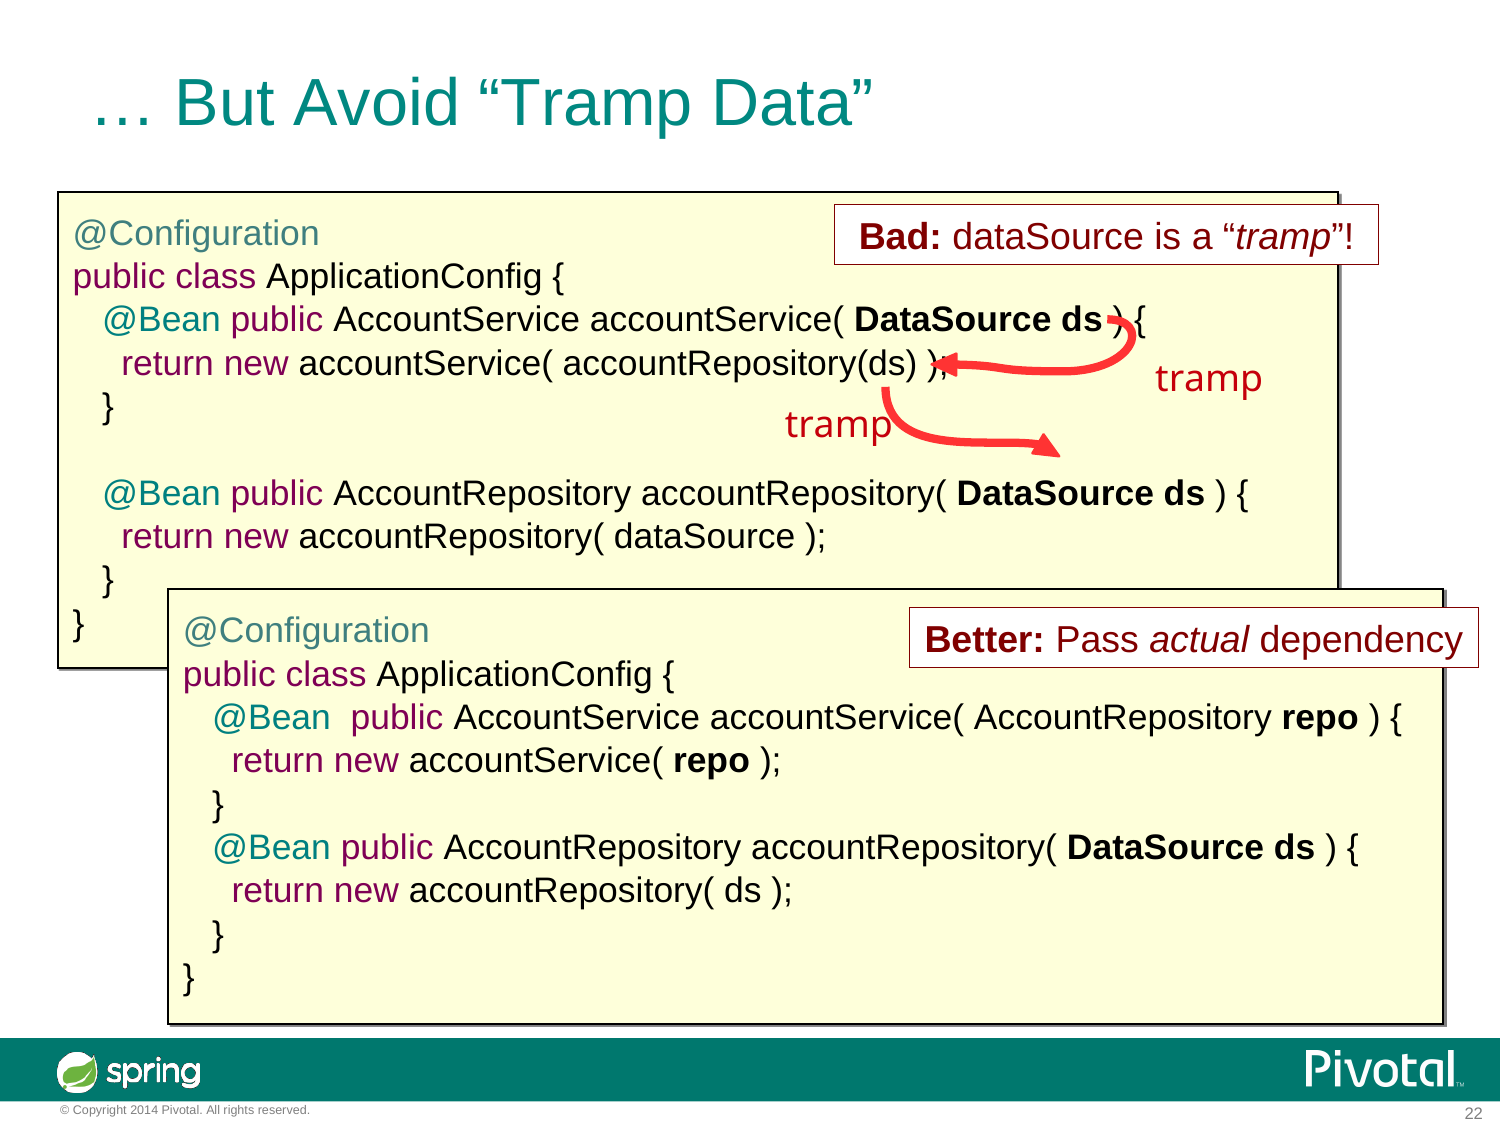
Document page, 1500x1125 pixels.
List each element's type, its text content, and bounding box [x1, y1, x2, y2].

picture [1306, 1050, 1464, 1087]
text_box @Configuration public class ApplicationConfig { @Bean public AccountService accountService( DataSource ds ) { return new accountService( accountRepository(ds) ); } @Bean public AccountRepository accountRepository( DataSource ds ) { return new accountRepository( dataSource ); } } [57, 192, 1339, 668]
picture [32, 1041, 210, 1103]
text_box @Configuration public class ApplicationConfig { @Bean public AccountService accountService( AccountRepository repo ) { return new accountService( repo ); } @Bean public AccountRepository accountRepository( DataSource ds ) { return new accountRepository( ds ); } } [168, 588, 1444, 1024]
text_box tramp [770, 392, 904, 453]
title … But Avoid “Tramp Data” [75, 45, 1426, 233]
text_box tramp [1140, 346, 1275, 406]
text_box Bad: dataSource is a “tramp”! [834, 204, 1379, 265]
text_box Better: Pass actual dependency [909, 607, 1479, 668]
